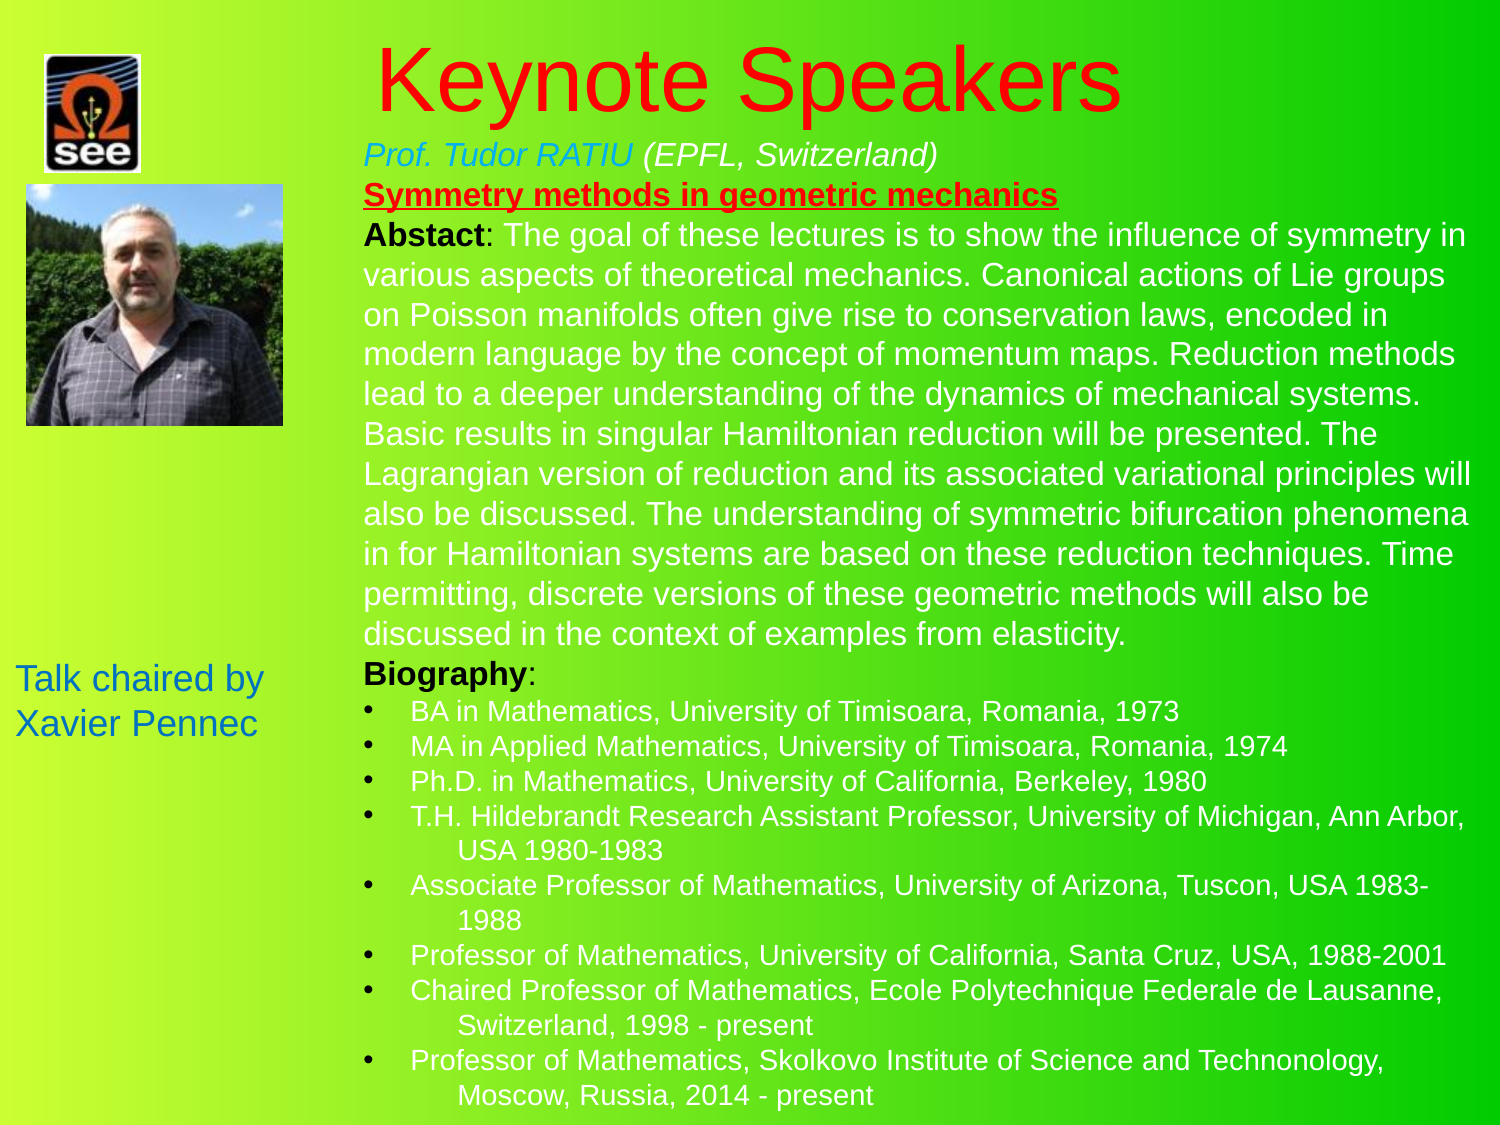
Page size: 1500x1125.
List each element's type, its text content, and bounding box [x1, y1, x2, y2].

text_box Prof. Tudor RATIU (EPFL, Switzerland) Symmetry methods in geometric mechanics Abstact: The goal of these lectures is to show the influence of symmetry in various aspects of theoretical mechanics. Canonical actions of Lie groups on Poisson manifolds often give rise to conservation laws, encoded in modern language by the concept of momentum maps. Reduction methods lead to a deeper understanding of the dynamics of mechanical systems. Basic results in singular Hamiltonian reduction will be presented. The Lagrangian version of reduction and its associated variational principles will also be discussed. The understanding of symmetric bifurcation phenomena in for Hamiltonian systems are based on these reduction techniques. Time permitting, discrete versions of these geometric methods will also be discussed in the context of examples from elasticity. Biography: BA in Mathematics, University of Timisoara, Romania, 1973 MA in Applied Mathematics, University of Timisoara, Romania, 1974 Ph.D. in Mathematics, University of California, Berkeley, 1980 T.H. Hildebrandt Research Assistant Professor, University of Michigan, Ann Arbor, USA 1980-1983 Associate Professor of Mathematics, University of Arizona, Tuscon, USA 1983-1988 Professor of Mathematics, University of California, Santa Cruz, USA, 1988-2001 Chaired Professor of Mathematics, Ecole Polytechnique Federale de Lausanne, Switzerland, 1998 - present Professor of Mathematics, Skolkovo Institute of Science and Technonology, Moscow, Russia, 2014 - present [348, 125, 1500, 1125]
picture [26, 184, 283, 426]
text_box Talk chaired by Xavier Pennec [0, 646, 283, 753]
text_box Keynote Speakers [75, 0, 1426, 149]
